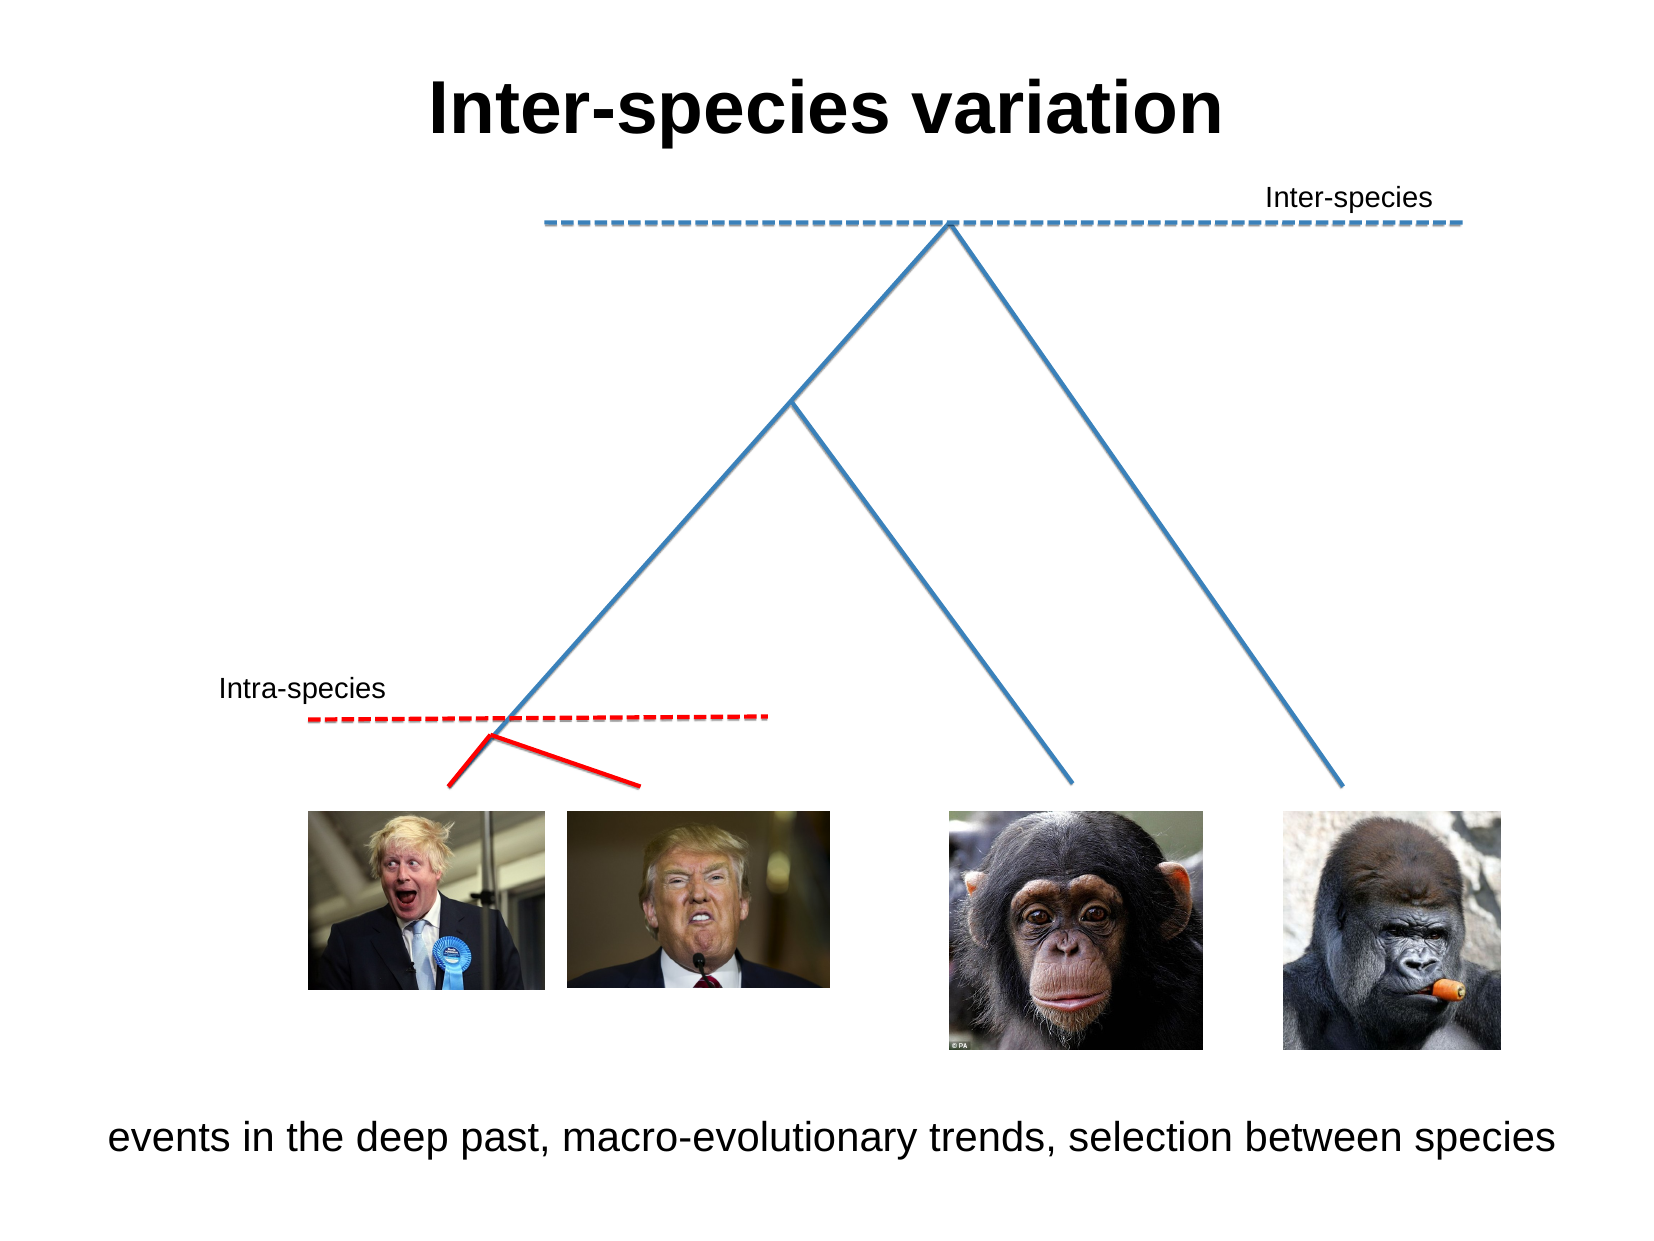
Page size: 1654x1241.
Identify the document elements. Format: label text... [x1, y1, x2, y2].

text_box Inter-species [1250, 170, 1449, 221]
text_box events in the deep past, macro-evolutionary trends, selection between species [92, 1102, 1572, 1203]
picture [567, 811, 830, 988]
picture [308, 811, 545, 990]
title Inter-species variation [82, 0, 1571, 207]
picture [1283, 811, 1501, 1050]
text_box Intra-species [203, 661, 402, 712]
picture [949, 811, 1203, 1050]
